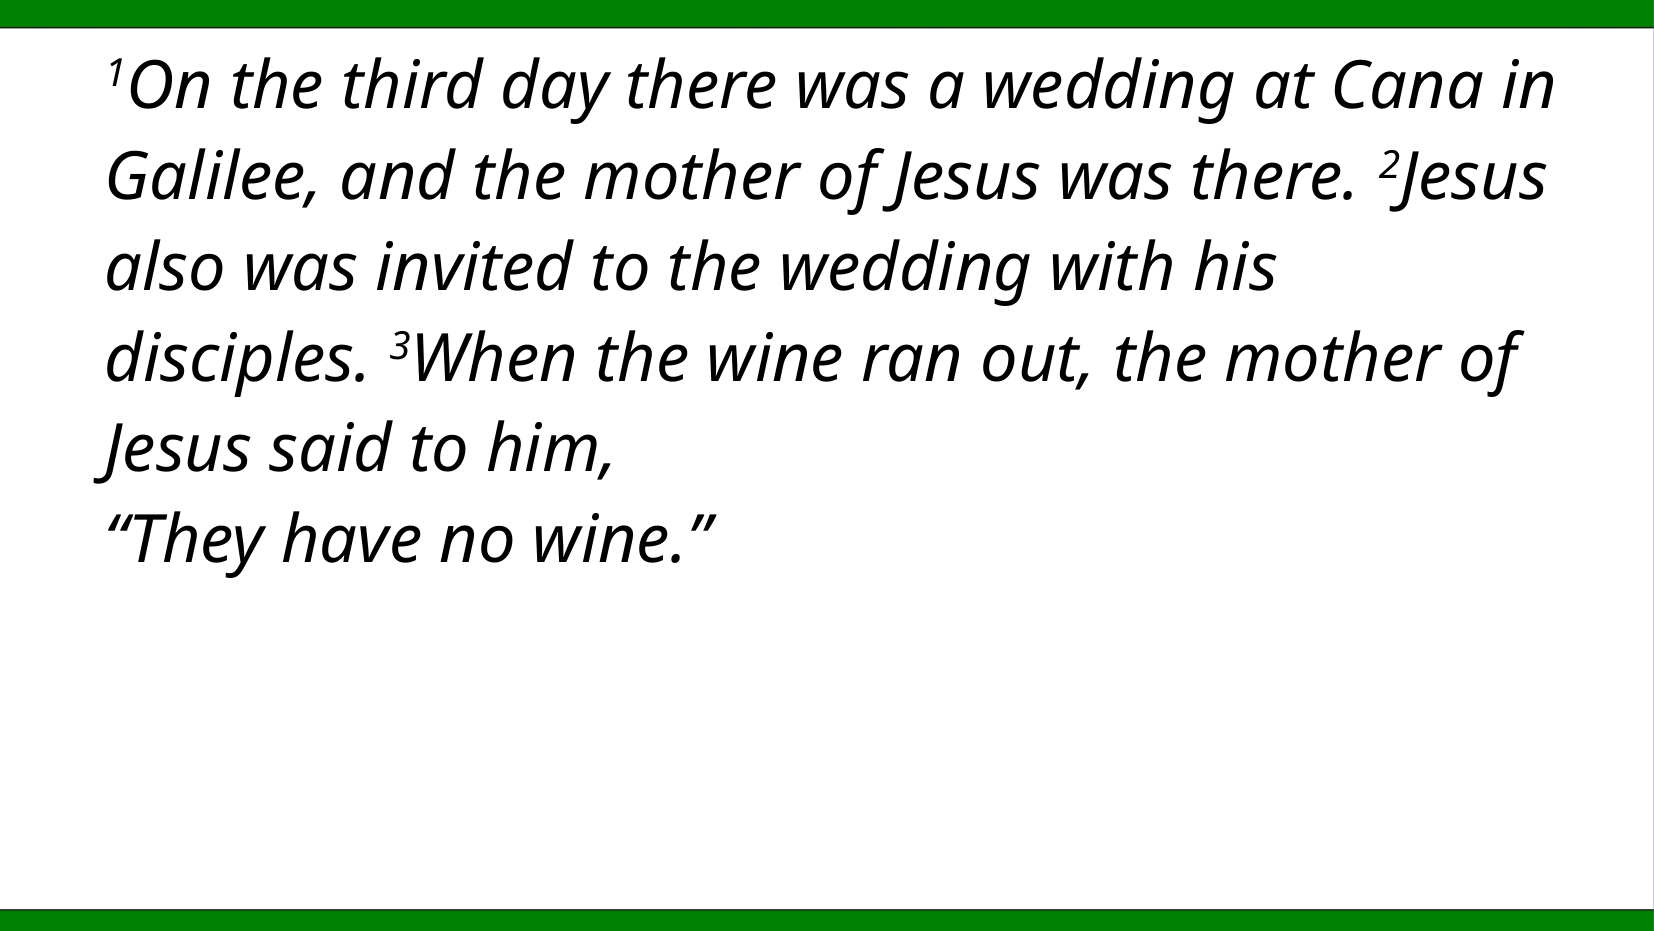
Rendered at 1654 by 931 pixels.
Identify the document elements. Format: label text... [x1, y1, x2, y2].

text_box 1On the third day there was a wedding at Cana in Galilee, and the mother of Jesus was there. 2Jesus also was invited to the wedding with his disciples. 3When the wine ran out, the mother of Jesus said to him, “They have no wine.” [90, 30, 1576, 578]
picture [0, 0, 1654, 931]
